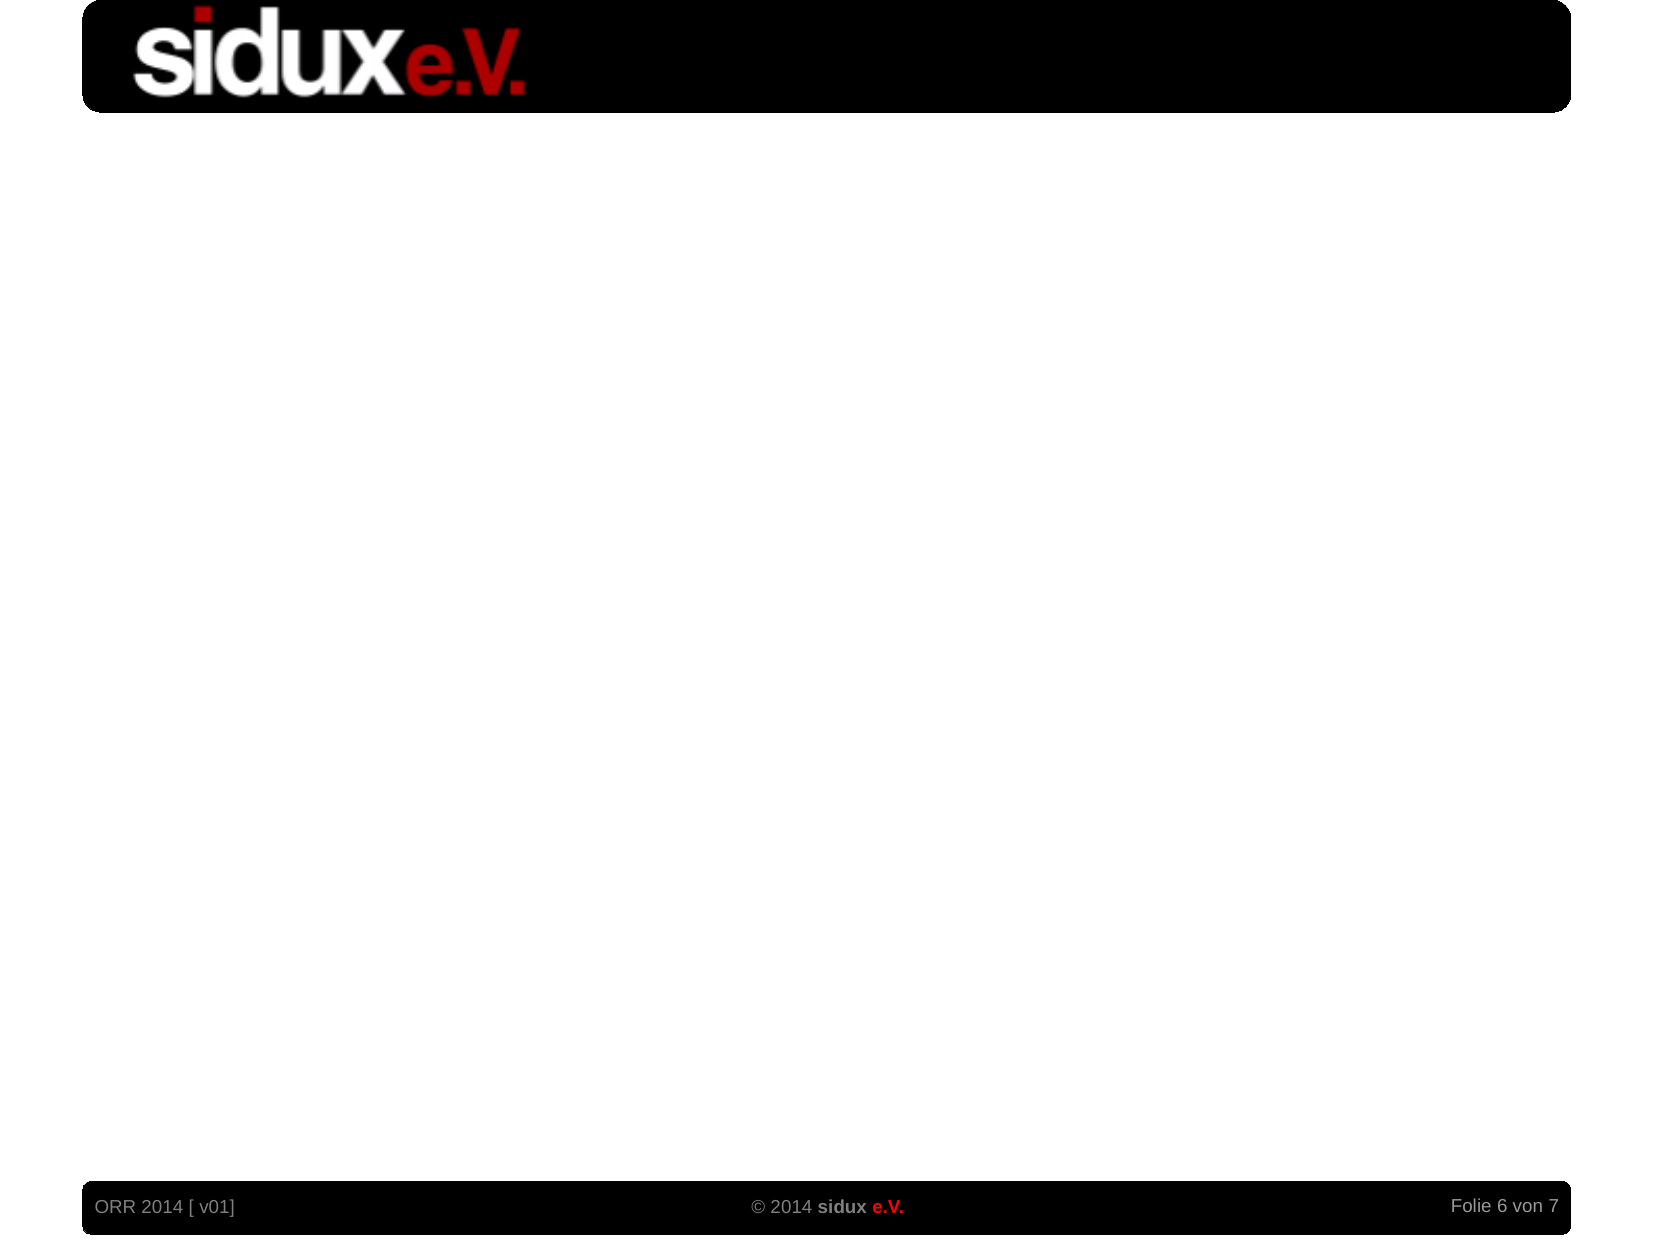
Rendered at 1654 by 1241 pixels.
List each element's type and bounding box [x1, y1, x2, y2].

picture [113, 0, 532, 110]
